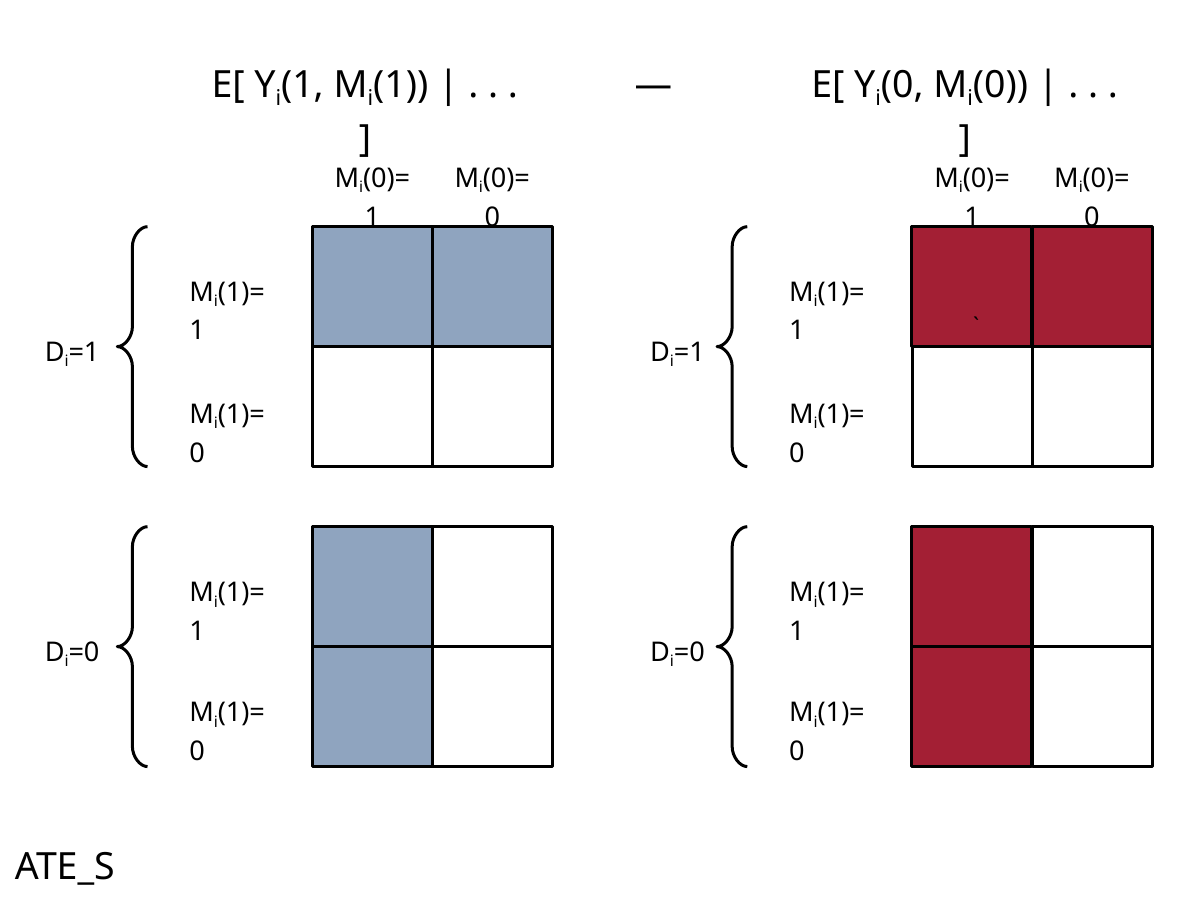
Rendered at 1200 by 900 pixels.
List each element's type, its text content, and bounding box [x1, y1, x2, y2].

text_box Mi(1)=1 [774, 565, 895, 685]
text_box — [614, 50, 692, 113]
text_box Di=0 [12, 625, 130, 738]
text_box E[ Yi(0, Mi(0)) | . . . ] [792, 50, 1138, 168]
text_box Mi(1)=0 [774, 387, 895, 549]
text_box Di=1 [12, 325, 130, 438]
text_box Mi(1)=1 [774, 265, 895, 387]
text_box Mi(0)=1 [912, 168, 1032, 313]
text_box Di=1 [124, 336, 133, 357]
text_box [312, 313, 553, 467]
text_box Mi(0)=1 [312, 168, 432, 313]
text_box Mi(1)=0 [174, 685, 295, 832]
text_box [312, 526, 553, 767]
text_box [911, 526, 1153, 767]
text_box Mi(1)=0 [174, 387, 295, 549]
text_box Di=1 [617, 325, 730, 438]
text_box ATE_S [0, 832, 586, 891]
text_box Mi(0)=0 [1032, 151, 1152, 313]
text_box Mi(1)=1 [174, 565, 295, 685]
text_box E[ Yi(1, Mi(1)) | . . . ] [192, 50, 538, 168]
text_box Di=1 [724, 325, 738, 438]
text_box Di=0 [124, 636, 133, 657]
text_box Mi(1)=1 [174, 265, 295, 387]
text_box Mi(1)=0 [774, 685, 895, 848]
text_box [911, 226, 1153, 467]
text_box Mi(0)=0 [432, 151, 553, 313]
text_box Di=0 [617, 625, 730, 738]
text_box Di=0 [724, 625, 738, 738]
